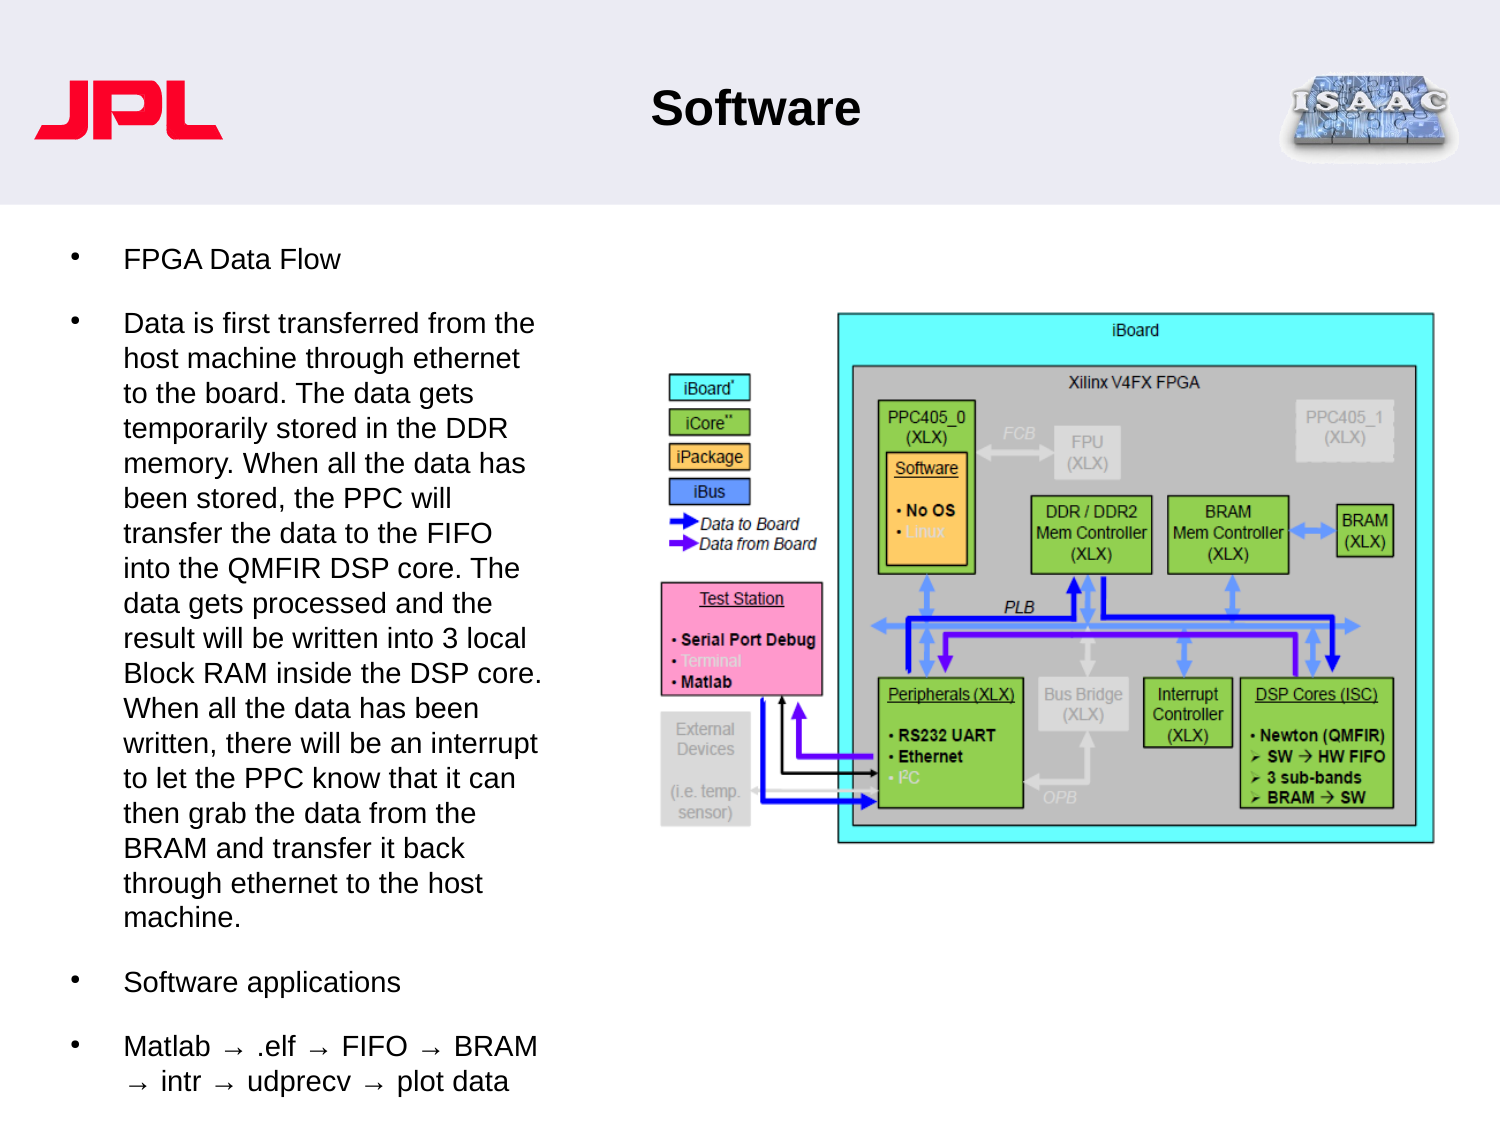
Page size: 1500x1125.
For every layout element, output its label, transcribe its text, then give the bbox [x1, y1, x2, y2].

picture [1288, 49, 1463, 168]
picture [637, 299, 1452, 862]
title Software [225, 0, 1288, 188]
list FPGA Data Flow Data is first transferred from the host machine through ethernet to the board. The data gets temporarily stored in the DDR memory. When all the data has been stored, the PPC will transfer the data to the FIFO into the QMFIR DSP core. The data gets processed and the result will be written into 3 local Block RAM inside the DSP core. When all the data has been written, there will be an interrupt to let the PPC know that it can then grab the data from the BRAM and transfer it back through ethernet to the host machine. Software applications Matlab → .elf → FIFO → BRAM → intr → udprecv → plot data [37, 224, 563, 1000]
